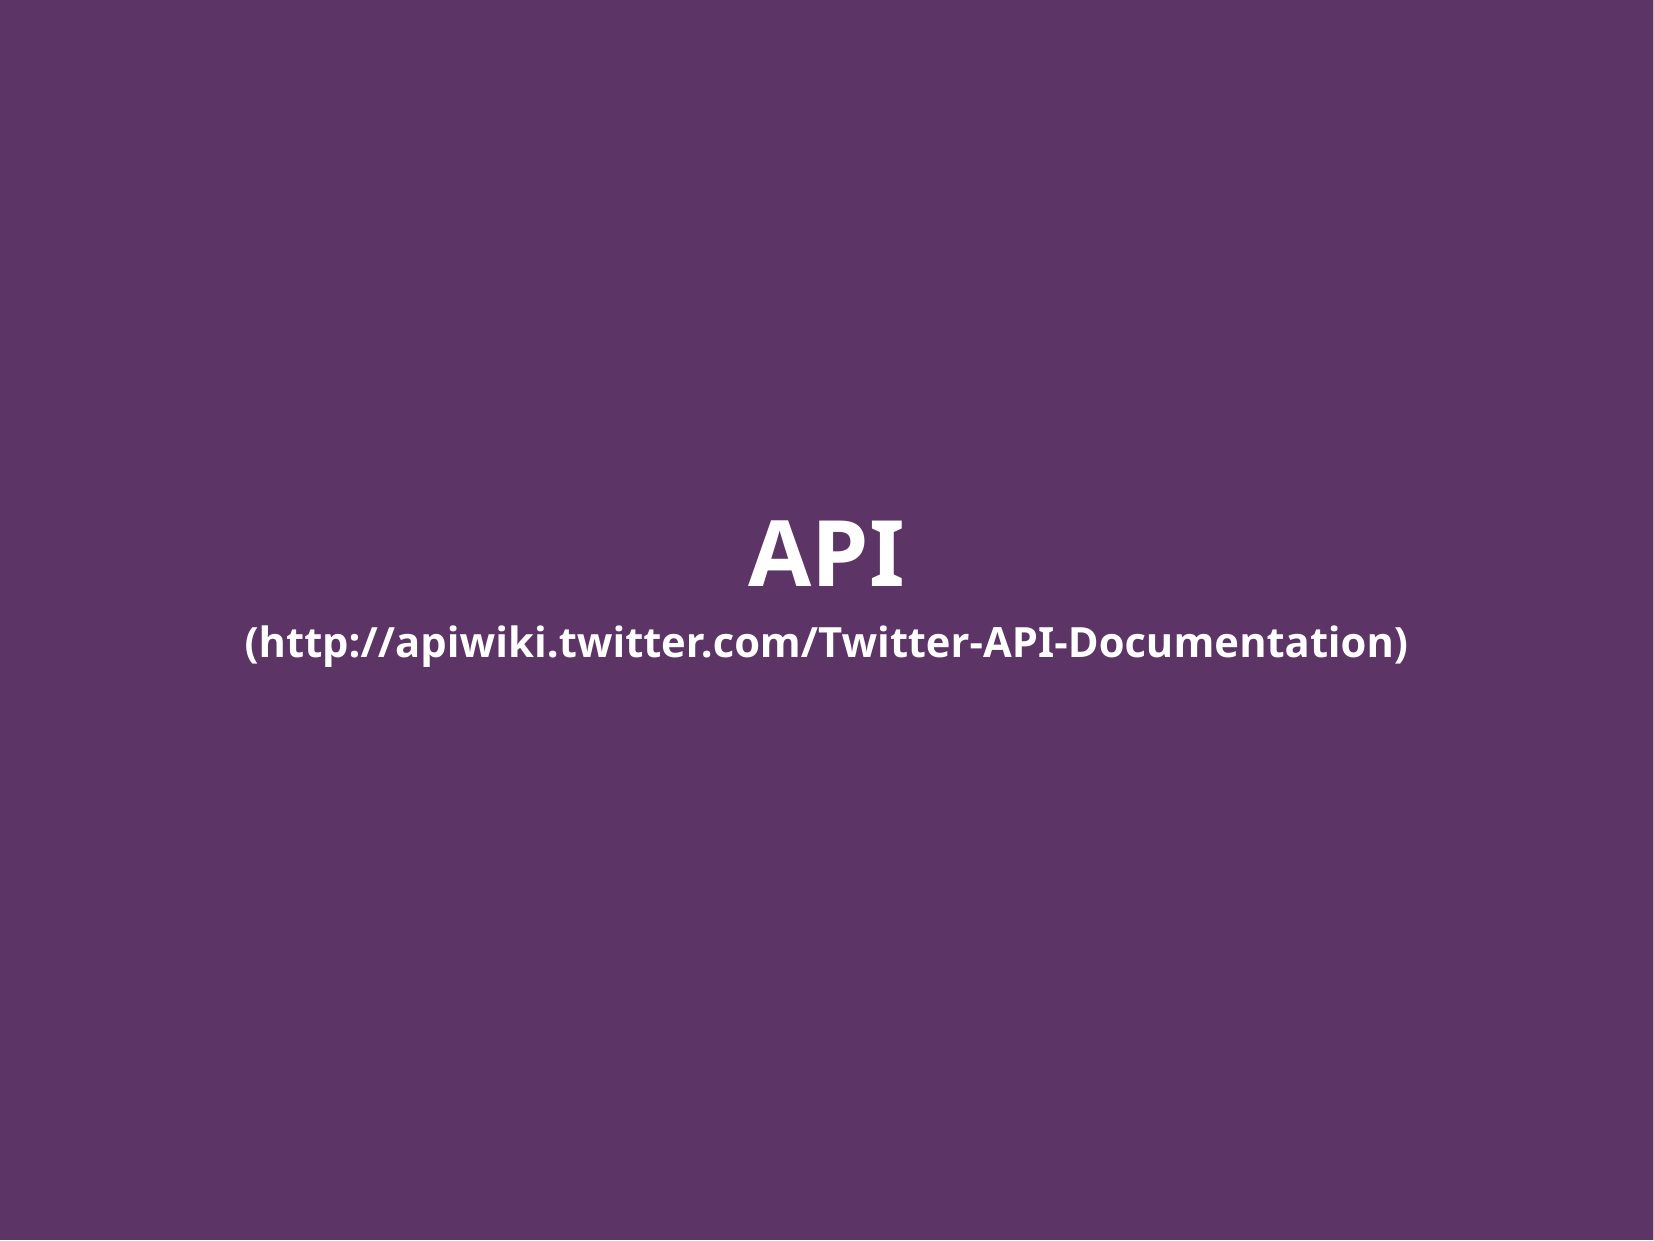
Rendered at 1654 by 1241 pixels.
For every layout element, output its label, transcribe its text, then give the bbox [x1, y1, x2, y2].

subtitle API (http://apiwiki.twitter.com/Twitter-API-Documentation) [82, 49, 1571, 1109]
